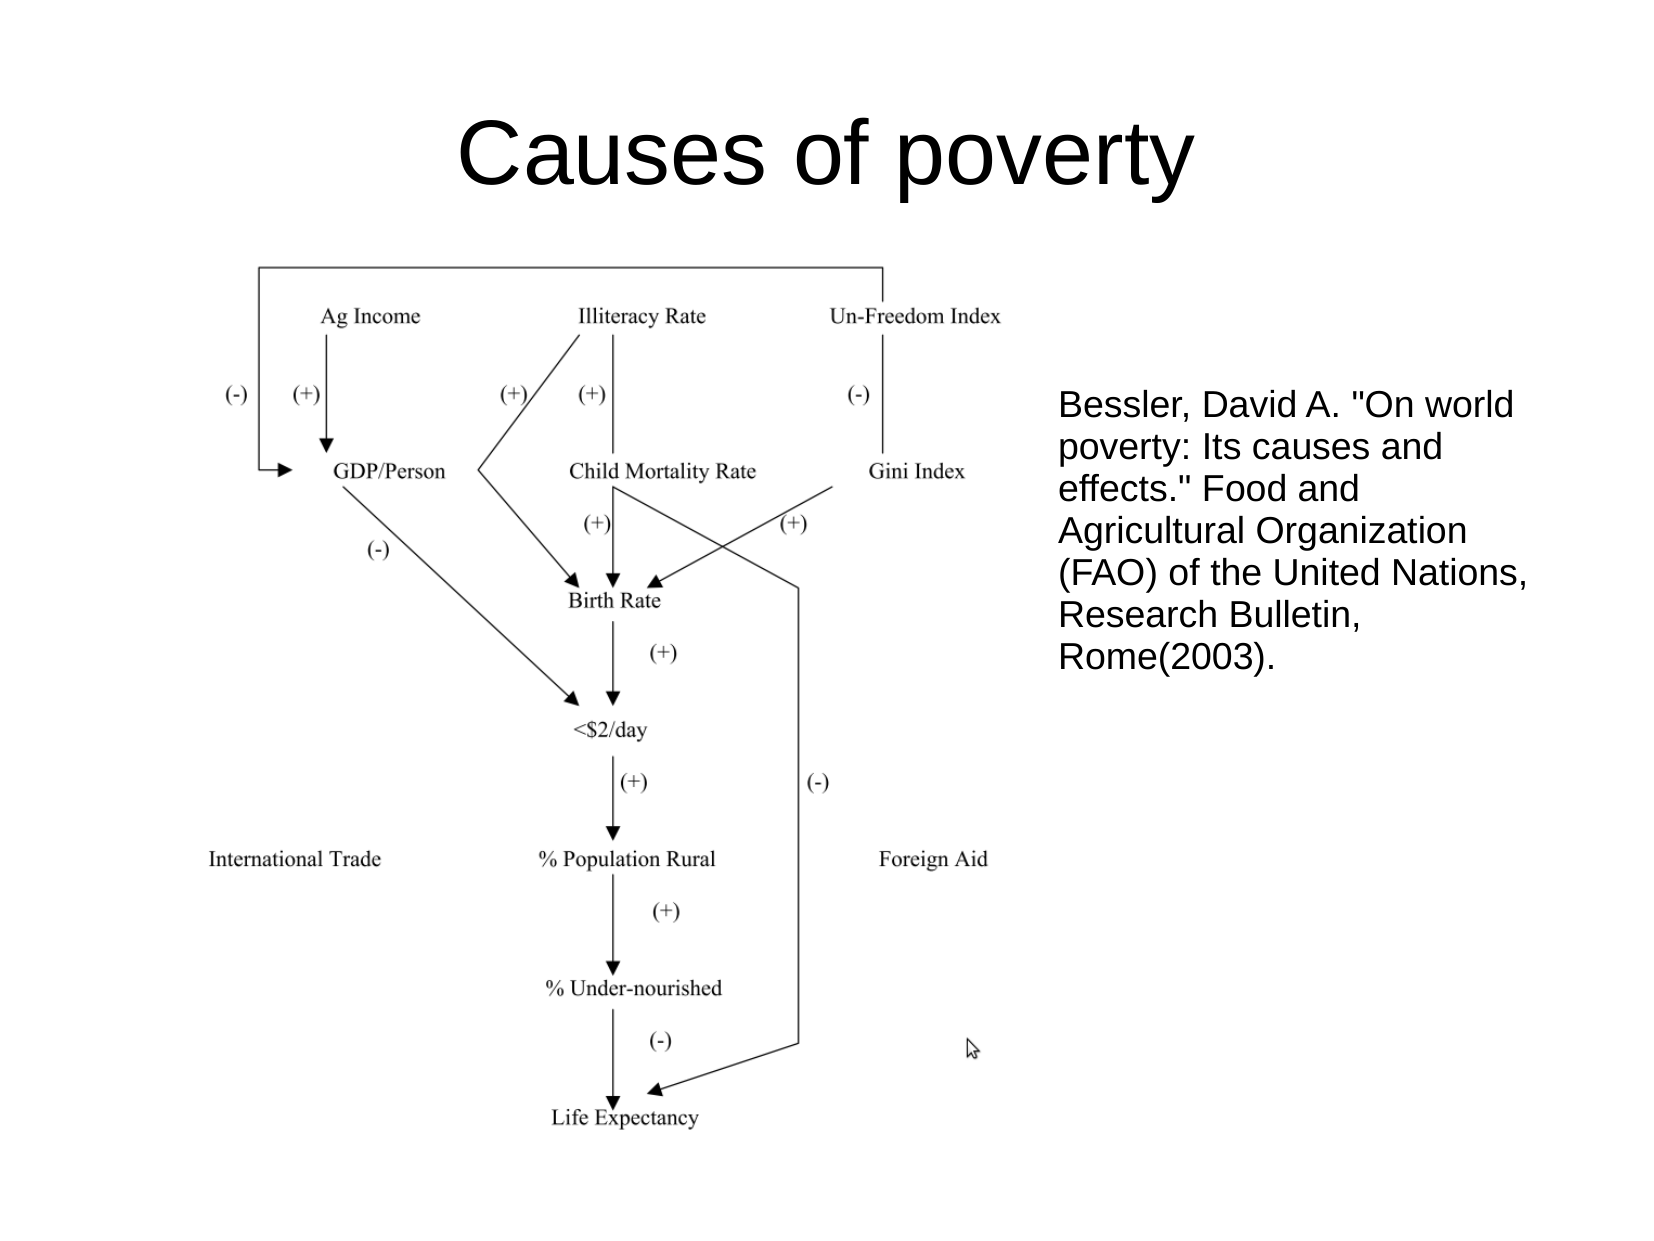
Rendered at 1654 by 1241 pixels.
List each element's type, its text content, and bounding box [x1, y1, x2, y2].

text_box Bessler, David A. "On world poverty: Its causes and effects." Food and Agricultural Organization (FAO) of the United Nations, Research Bulletin, Rome(2003). [1043, 376, 1560, 686]
title Causes of poverty [82, 49, 1571, 257]
picture [118, 246, 1073, 1134]
